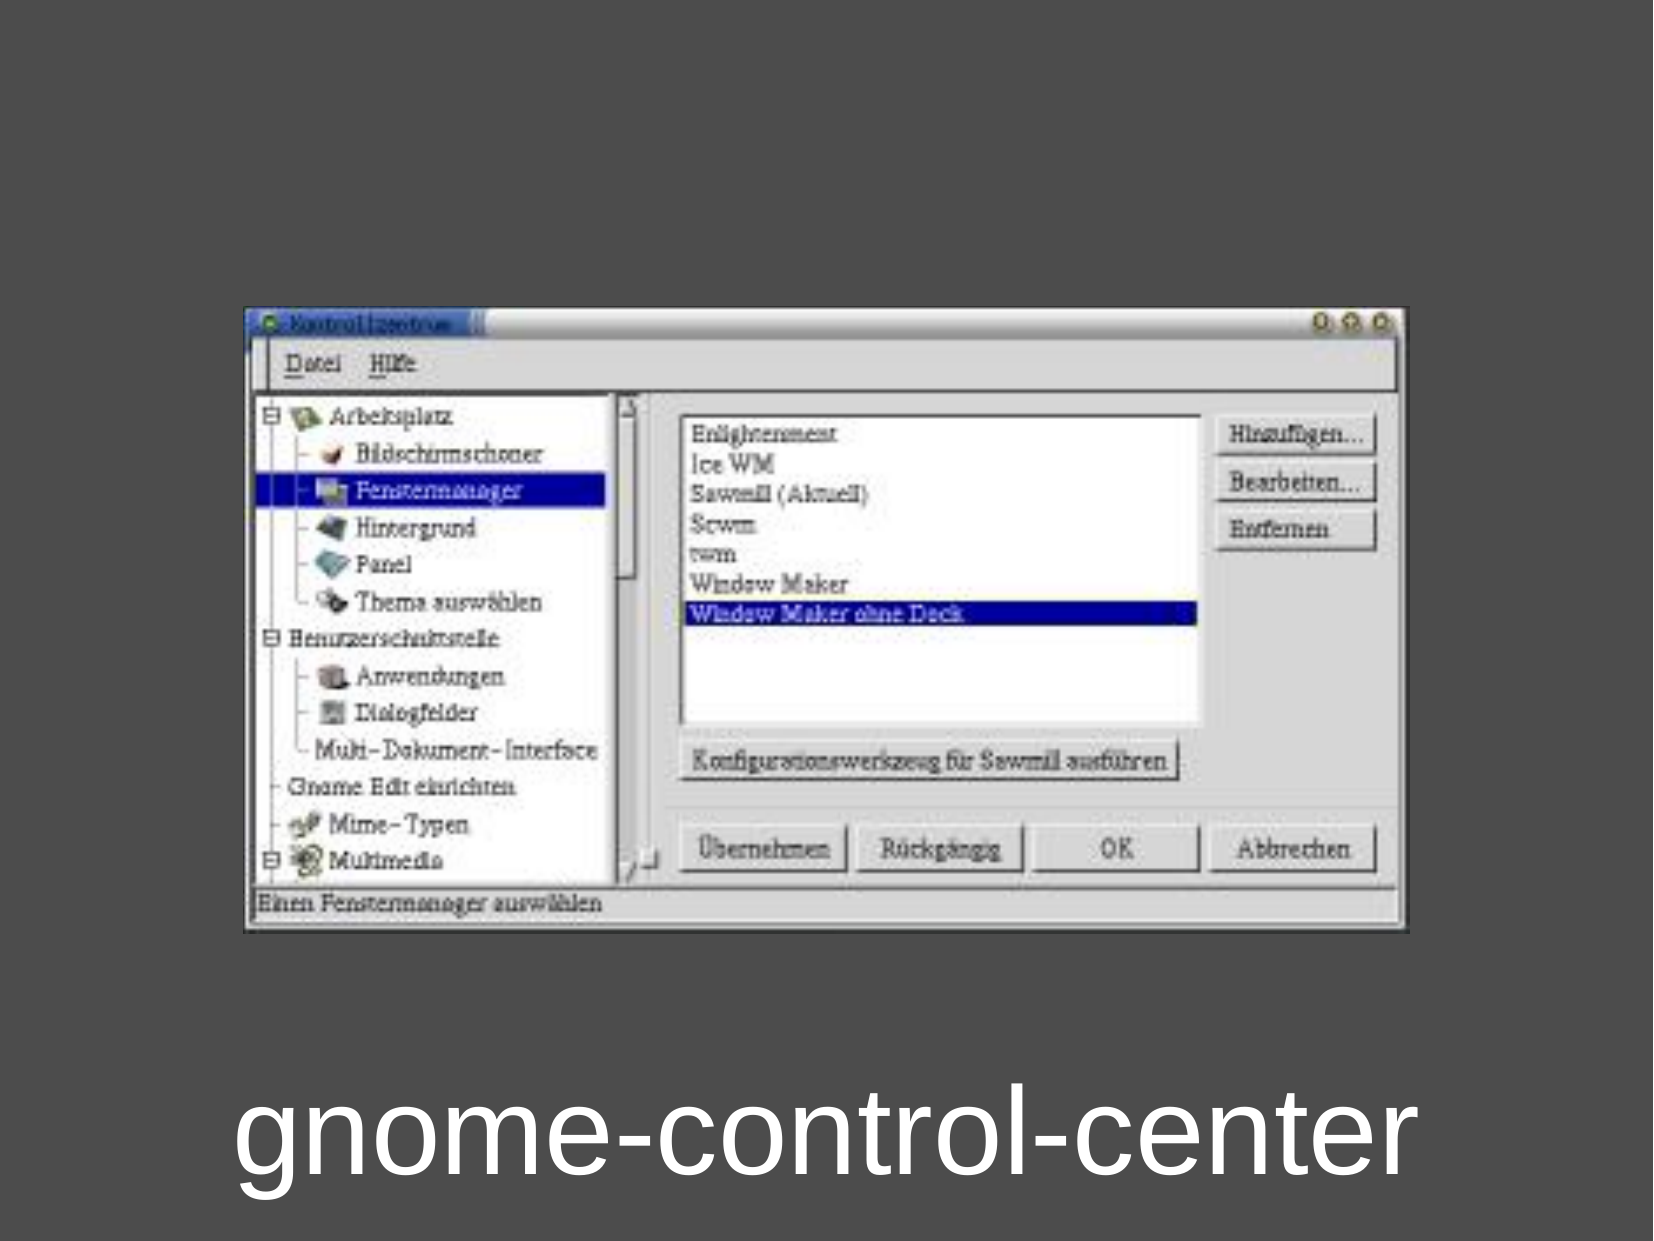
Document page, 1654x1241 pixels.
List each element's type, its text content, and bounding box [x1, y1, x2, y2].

picture [243, 306, 1410, 934]
text_box gnome-control-center [217, 1053, 1436, 1209]
